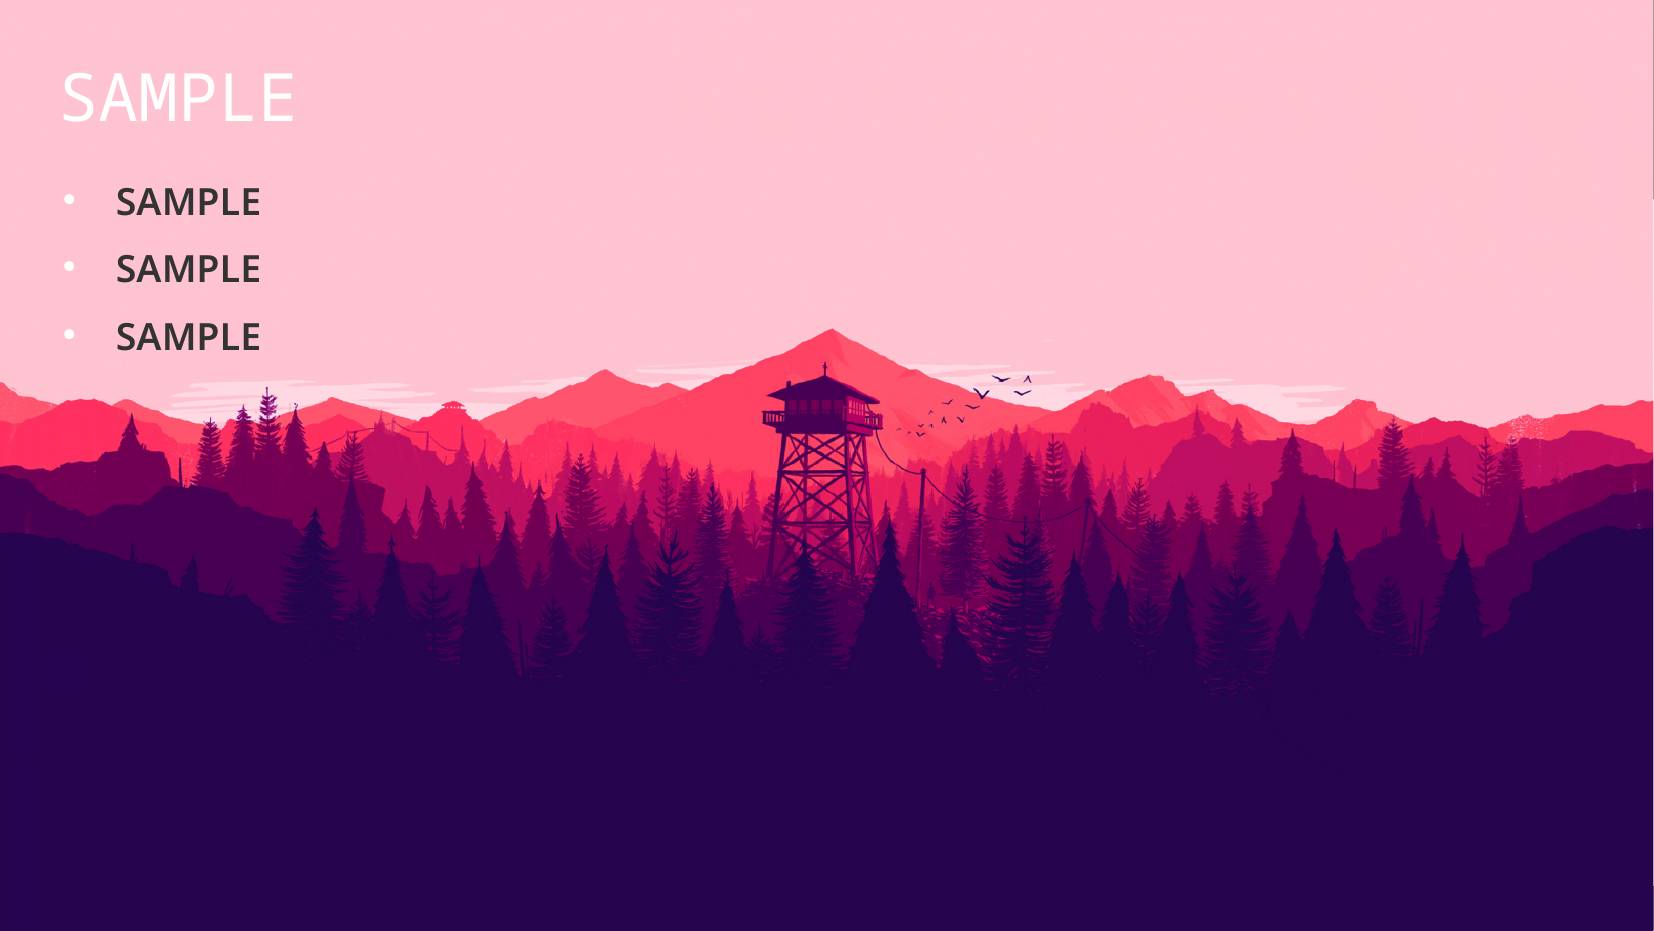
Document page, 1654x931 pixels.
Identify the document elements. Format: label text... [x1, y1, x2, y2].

title SAMPLE [59, 37, 1595, 155]
list SAMPLE SAMPLE SAMPLE [45, 174, 1581, 796]
picture [0, 0, 1654, 931]
